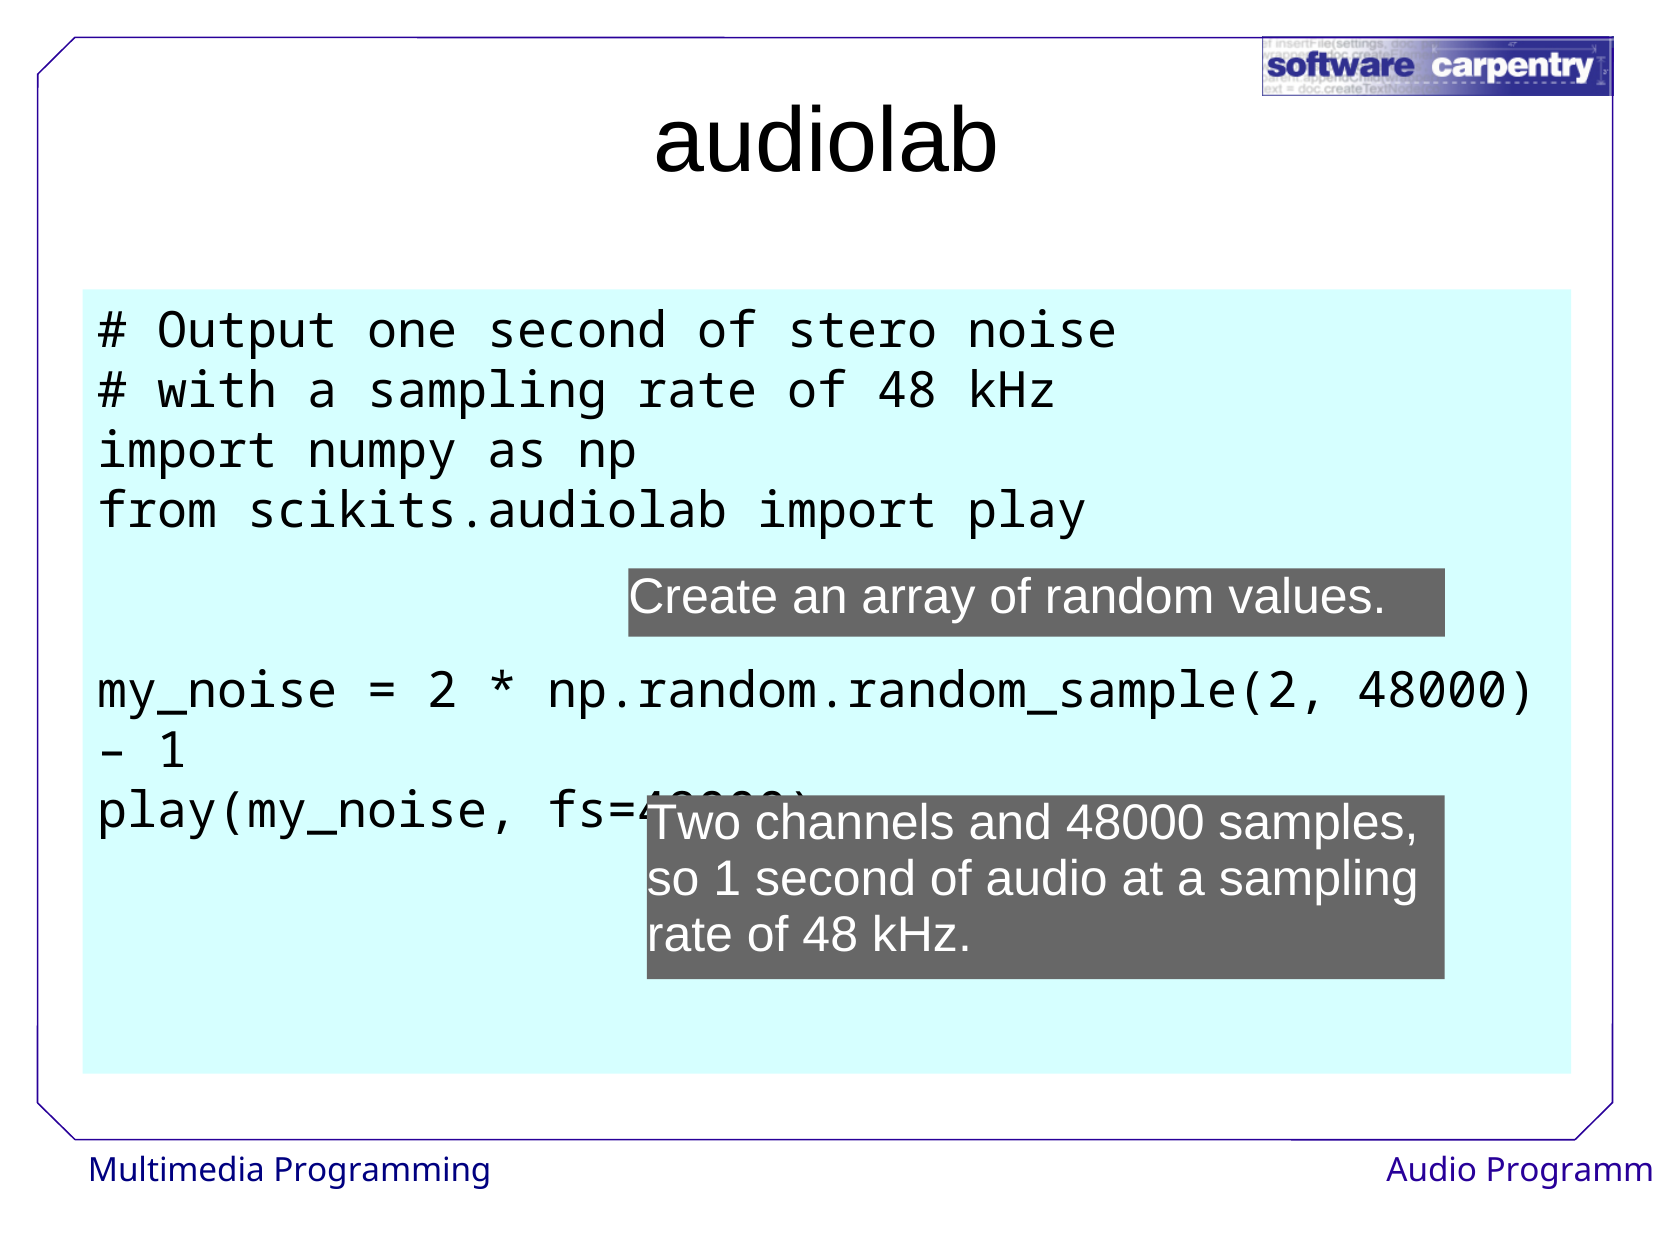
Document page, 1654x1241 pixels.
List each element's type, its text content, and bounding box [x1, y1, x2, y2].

text_box audiolab [82, 82, 1572, 205]
text_box # Output one second of stero noise # with a sampling rate of 48 kHz import numpy as np from scikits.audiolab import play my_noise = 2 * np.random.random_sample(2, 48000) – 1 play(my_noise, fs=48000) [82, 289, 1572, 1074]
text_box Create an array of random values. [628, 568, 1445, 637]
picture [1262, 36, 1614, 96]
text_box Two channels and 48000 samples, so 1 second of audio at a sampling rate of 48 kHz. [646, 795, 1445, 980]
